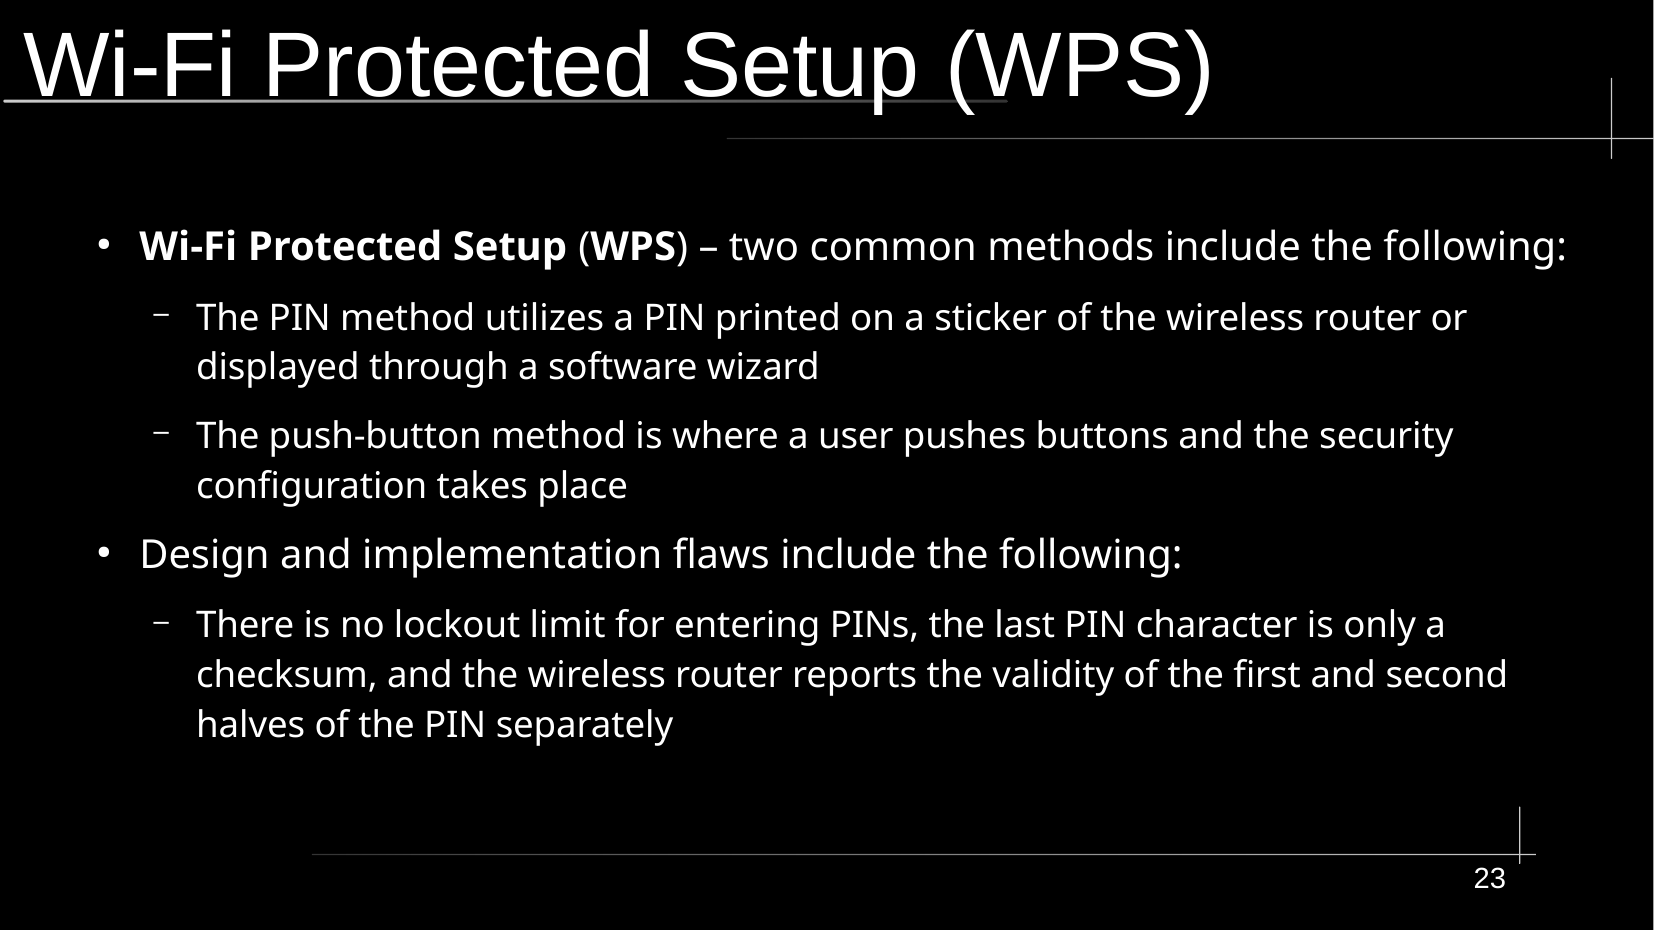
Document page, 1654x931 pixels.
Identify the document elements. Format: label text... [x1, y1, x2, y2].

title Wi-Fi Protected Setup (WPS) [23, 11, 1589, 119]
list Wi-Fi Protected Setup (WPS) – two common methods include the following: The PIN method utilizes a PIN printed on a sticker of the wireless router or displayed through a software wizard The push-button method is where a user pushes buttons and the security configuration takes place Design and implementation flaws include the following: There is no lockout limit for entering PINs, the last PIN character is only a checksum, and the wireless router reports the validity of the first and second halves of the PIN separately [82, 217, 1571, 758]
